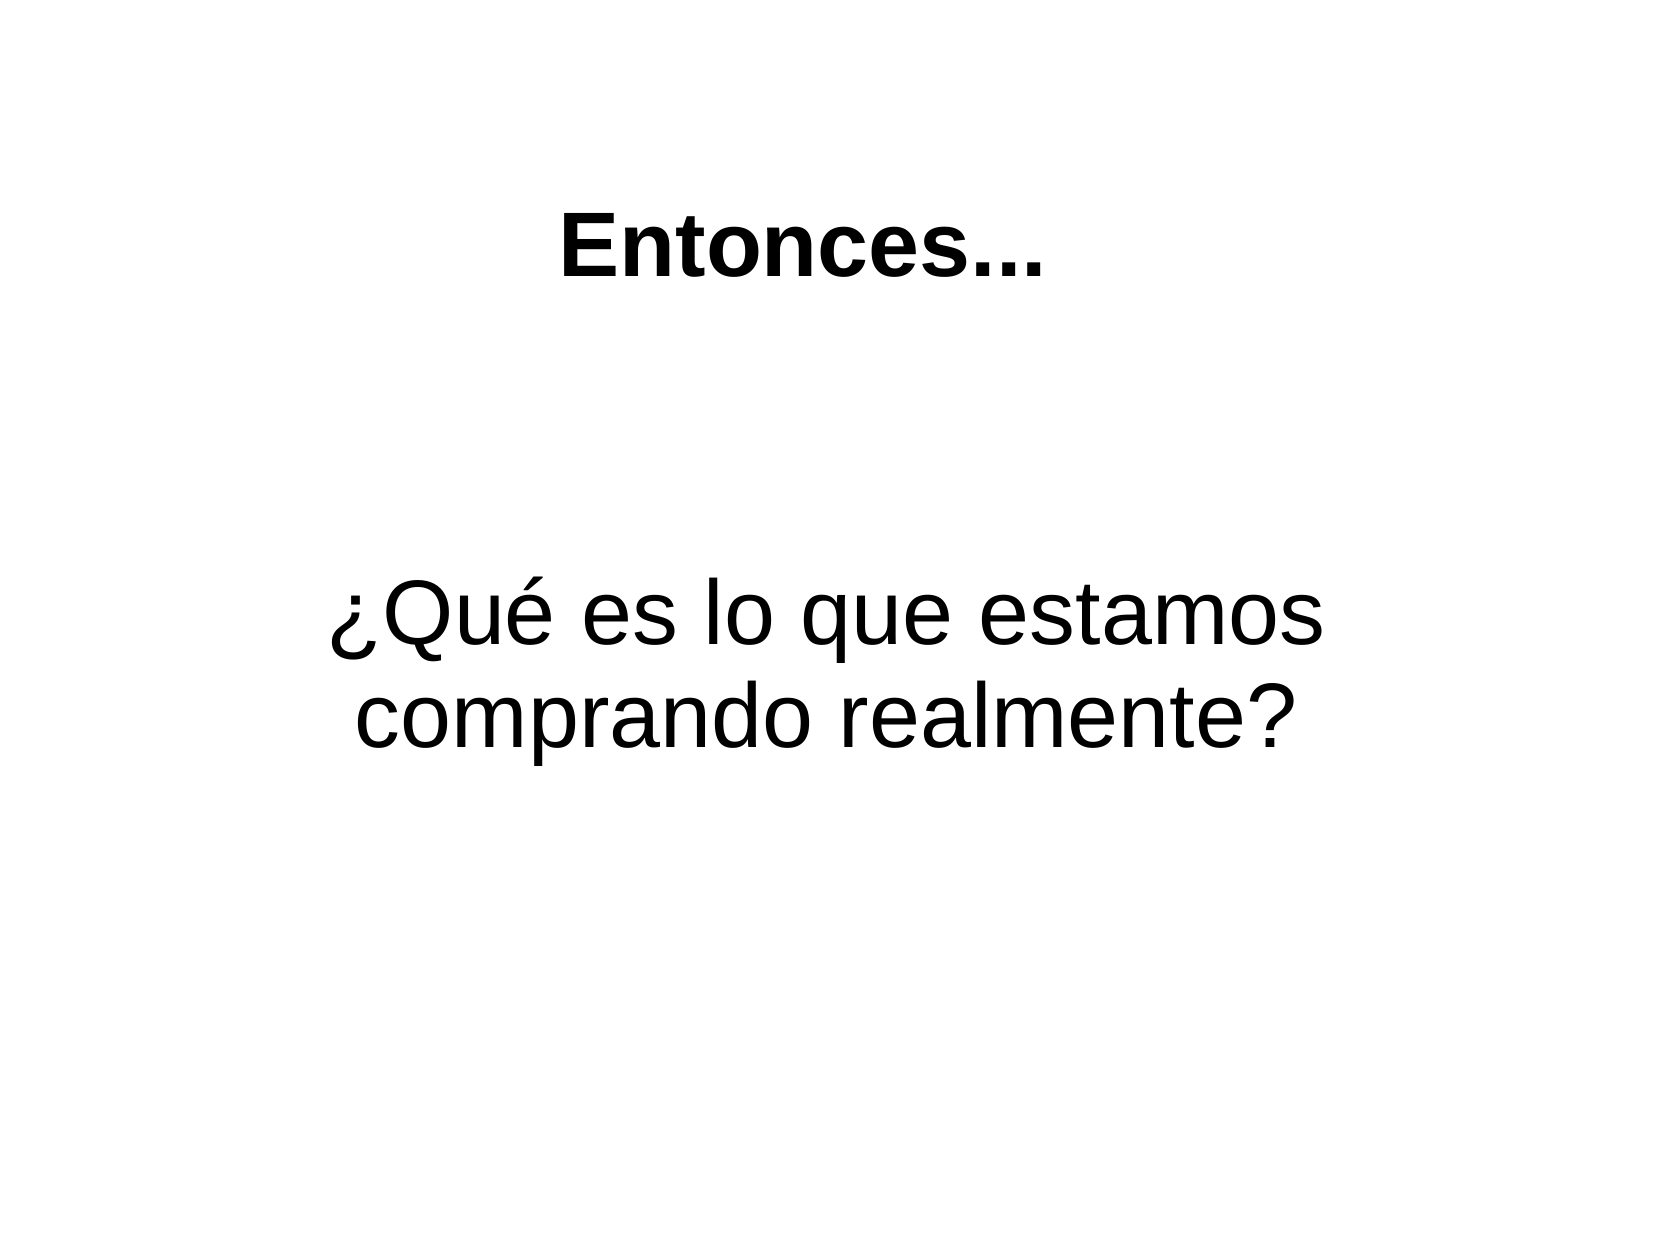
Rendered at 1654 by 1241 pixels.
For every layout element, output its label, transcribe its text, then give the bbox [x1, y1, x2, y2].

title ¿Qué es lo que estamos comprando realmente? [82, 560, 1571, 768]
title Entonces... [59, 141, 1548, 349]
